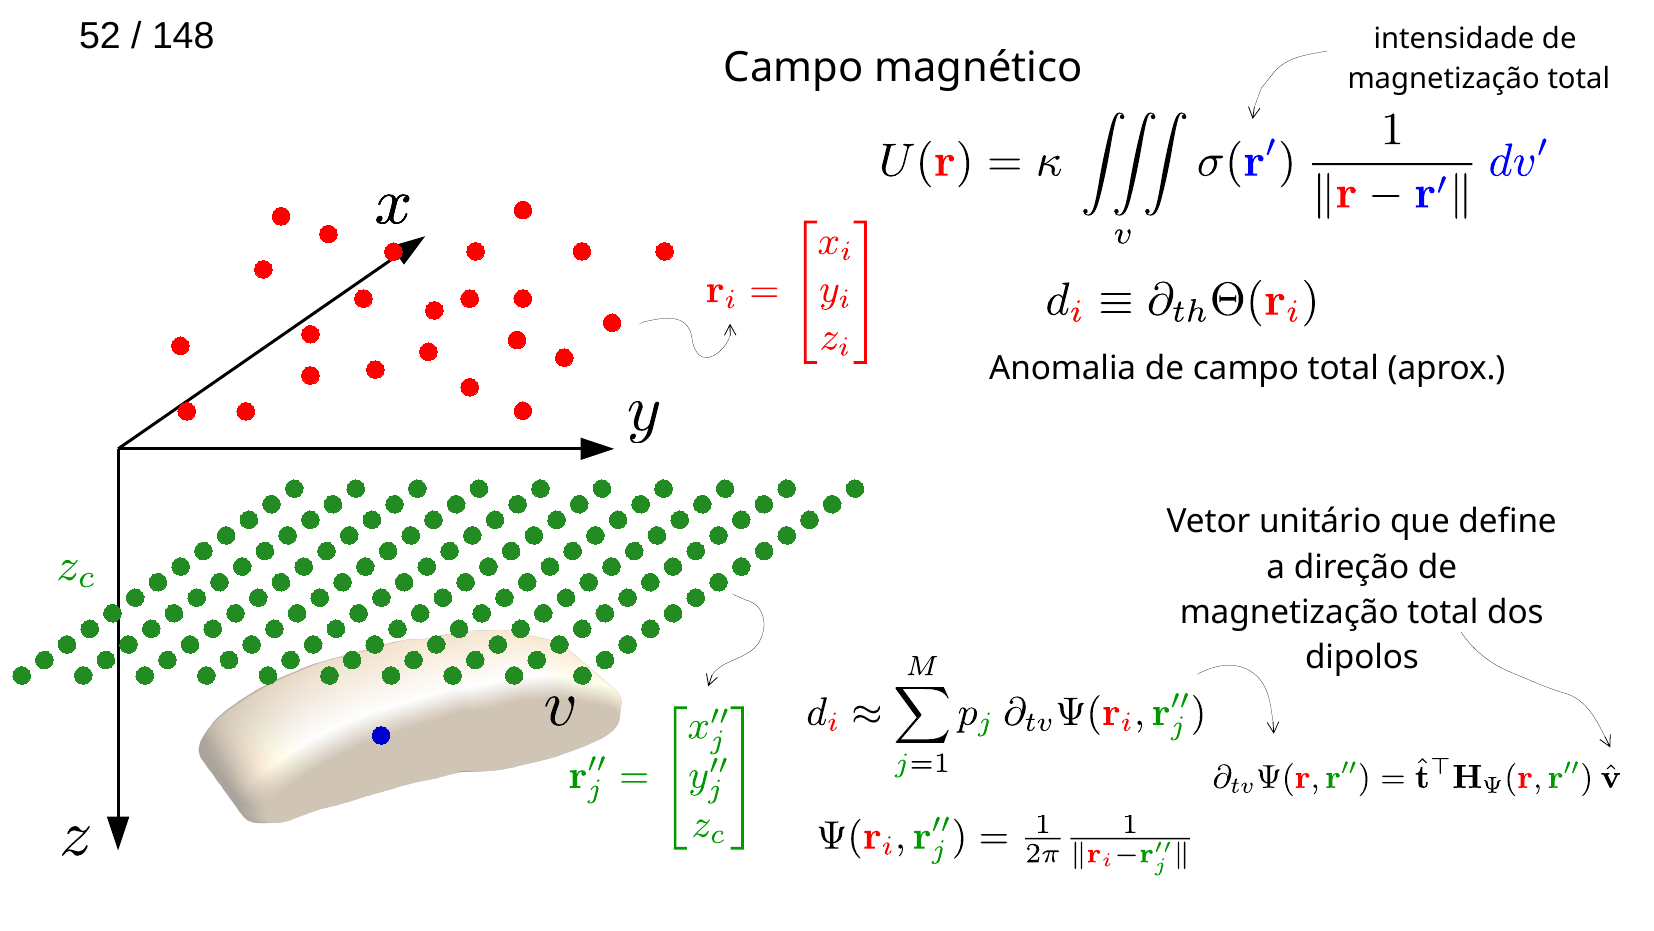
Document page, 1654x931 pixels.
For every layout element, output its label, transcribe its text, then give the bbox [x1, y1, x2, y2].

text_box [466, 651, 485, 669]
text_box [557, 588, 575, 607]
text_box [177, 402, 196, 421]
text_box intensidade de magnetização total [1332, 17, 1616, 97]
text_box [363, 510, 381, 529]
text_box [254, 260, 273, 279]
text_box [354, 289, 373, 308]
text_box [366, 360, 385, 379]
text_box <number> / 148 [0, 0, 240, 71]
text_box [419, 342, 438, 361]
text_box [573, 242, 591, 261]
text_box [301, 366, 320, 385]
text_box [304, 635, 323, 654]
text_box [404, 651, 423, 669]
text_box [385, 495, 404, 514]
text_box [641, 573, 660, 592]
text_box [181, 635, 199, 654]
text_box [777, 526, 796, 545]
text_box [570, 495, 589, 514]
picture [543, 696, 578, 726]
text_box [502, 542, 520, 560]
text_box [534, 604, 553, 623]
text_box [447, 495, 466, 514]
text_box [573, 619, 592, 638]
text_box [686, 588, 705, 607]
text_box [709, 526, 728, 545]
text_box [846, 479, 864, 498]
text_box [456, 573, 475, 592]
text_box [119, 635, 138, 654]
text_box [333, 573, 352, 592]
text_box [288, 604, 306, 623]
text_box [135, 666, 154, 685]
text_box [379, 542, 397, 560]
text_box [35, 651, 54, 669]
text_box [755, 495, 773, 514]
picture [566, 704, 759, 852]
text_box [513, 289, 532, 308]
text_box [171, 336, 190, 355]
text_box [618, 635, 637, 654]
text_box [242, 635, 261, 654]
text_box [709, 573, 728, 592]
picture [816, 815, 1190, 876]
text_box [171, 557, 190, 576]
text_box [226, 604, 245, 623]
text_box [508, 495, 527, 514]
text_box [686, 542, 705, 560]
text_box [460, 289, 479, 308]
text_box [103, 604, 122, 623]
text_box [126, 588, 145, 607]
text_box [210, 573, 229, 592]
text_box [716, 479, 734, 498]
text_box [550, 635, 569, 654]
text_box [427, 635, 446, 654]
picture [374, 194, 413, 224]
text_box [12, 666, 31, 685]
text_box [236, 402, 255, 421]
text_box [281, 651, 300, 669]
text_box [472, 604, 491, 623]
text_box [372, 588, 391, 607]
text_box [256, 542, 274, 560]
text_box [479, 557, 498, 576]
text_box [80, 619, 99, 638]
text_box [508, 331, 526, 349]
text_box [272, 573, 290, 592]
text_box [664, 557, 682, 576]
text_box [525, 526, 543, 545]
text_box [384, 242, 403, 261]
text_box [365, 635, 384, 654]
text_box [563, 542, 582, 560]
text_box [382, 666, 400, 685]
text_box [327, 619, 345, 638]
picture [1212, 758, 1622, 797]
text_box [527, 651, 546, 669]
text_box [97, 651, 115, 669]
text_box [670, 510, 689, 529]
text_box [443, 666, 462, 685]
text_box [664, 604, 682, 623]
text_box Vetor unitário que define a direção de magnetização total dos dipolos [1151, 489, 1589, 615]
text_box [197, 666, 216, 685]
text_box [187, 588, 206, 607]
text_box [573, 666, 592, 685]
text_box [579, 573, 598, 592]
text_box [158, 651, 177, 669]
text_box [434, 588, 452, 607]
text_box [249, 588, 268, 607]
text_box [586, 526, 605, 545]
text_box [265, 619, 284, 638]
text_box [593, 479, 611, 498]
text_box [142, 619, 161, 638]
text_box [343, 651, 361, 669]
text_box Anomalia de campo total (aprox.) [974, 336, 1497, 388]
text_box [655, 242, 674, 261]
text_box [460, 378, 479, 397]
text_box [440, 542, 459, 560]
text_box [356, 557, 375, 576]
text_box [732, 510, 751, 529]
text_box [310, 588, 329, 607]
text_box [466, 242, 485, 261]
text_box [631, 495, 650, 514]
text_box [194, 542, 213, 560]
text_box [320, 666, 339, 685]
text_box [424, 510, 443, 529]
text_box [486, 510, 504, 529]
text_box [609, 510, 627, 529]
text_box [654, 479, 673, 498]
text_box [596, 651, 614, 669]
text_box [693, 495, 712, 514]
text_box [648, 526, 666, 545]
text_box [262, 495, 281, 514]
text_box [463, 526, 482, 545]
text_box [547, 510, 566, 529]
text_box [603, 313, 621, 332]
text_box [618, 588, 637, 607]
text_box [800, 510, 819, 529]
text_box [777, 479, 796, 498]
text_box [511, 619, 530, 638]
picture [56, 560, 95, 588]
text_box [732, 557, 751, 576]
text_box [259, 666, 277, 685]
text_box [346, 479, 365, 498]
text_box [217, 526, 235, 545]
text_box [488, 635, 507, 654]
picture [626, 401, 662, 443]
text_box [349, 604, 368, 623]
text_box [301, 510, 320, 529]
text_box [823, 495, 842, 514]
text_box [417, 557, 436, 576]
text_box [294, 557, 313, 576]
text_box [470, 479, 488, 498]
text_box [755, 542, 773, 560]
text_box [324, 495, 342, 514]
text_box [625, 542, 644, 560]
text_box [450, 619, 468, 638]
text_box [602, 557, 621, 576]
text_box [411, 604, 430, 623]
text_box [317, 542, 336, 560]
text_box [272, 207, 290, 226]
text_box [74, 666, 93, 685]
text_box [301, 325, 320, 344]
text_box [541, 557, 559, 576]
text_box [149, 573, 167, 592]
picture [59, 826, 93, 856]
text_box Campo magnético [708, 29, 1078, 91]
text_box [595, 604, 614, 623]
text_box [531, 479, 550, 498]
picture [1043, 278, 1322, 329]
text_box [372, 726, 390, 745]
text_box [641, 619, 660, 638]
text_box [203, 619, 222, 638]
text_box [240, 510, 258, 529]
text_box [514, 401, 532, 420]
text_box [518, 573, 537, 592]
text_box [278, 526, 297, 545]
text_box [514, 201, 532, 219]
text_box [388, 619, 407, 638]
text_box [319, 225, 338, 243]
text_box [285, 479, 304, 498]
text_box [220, 651, 238, 669]
text_box [340, 526, 359, 545]
text_box [505, 666, 523, 685]
text_box [233, 557, 252, 576]
text_box [495, 588, 514, 607]
text_box [165, 604, 183, 623]
text_box [401, 526, 420, 545]
text_box [395, 573, 413, 592]
text_box [408, 479, 427, 498]
text_box [58, 635, 76, 654]
text_box [555, 348, 574, 367]
picture [704, 112, 1548, 366]
text_box [425, 301, 444, 320]
picture [806, 656, 1207, 778]
